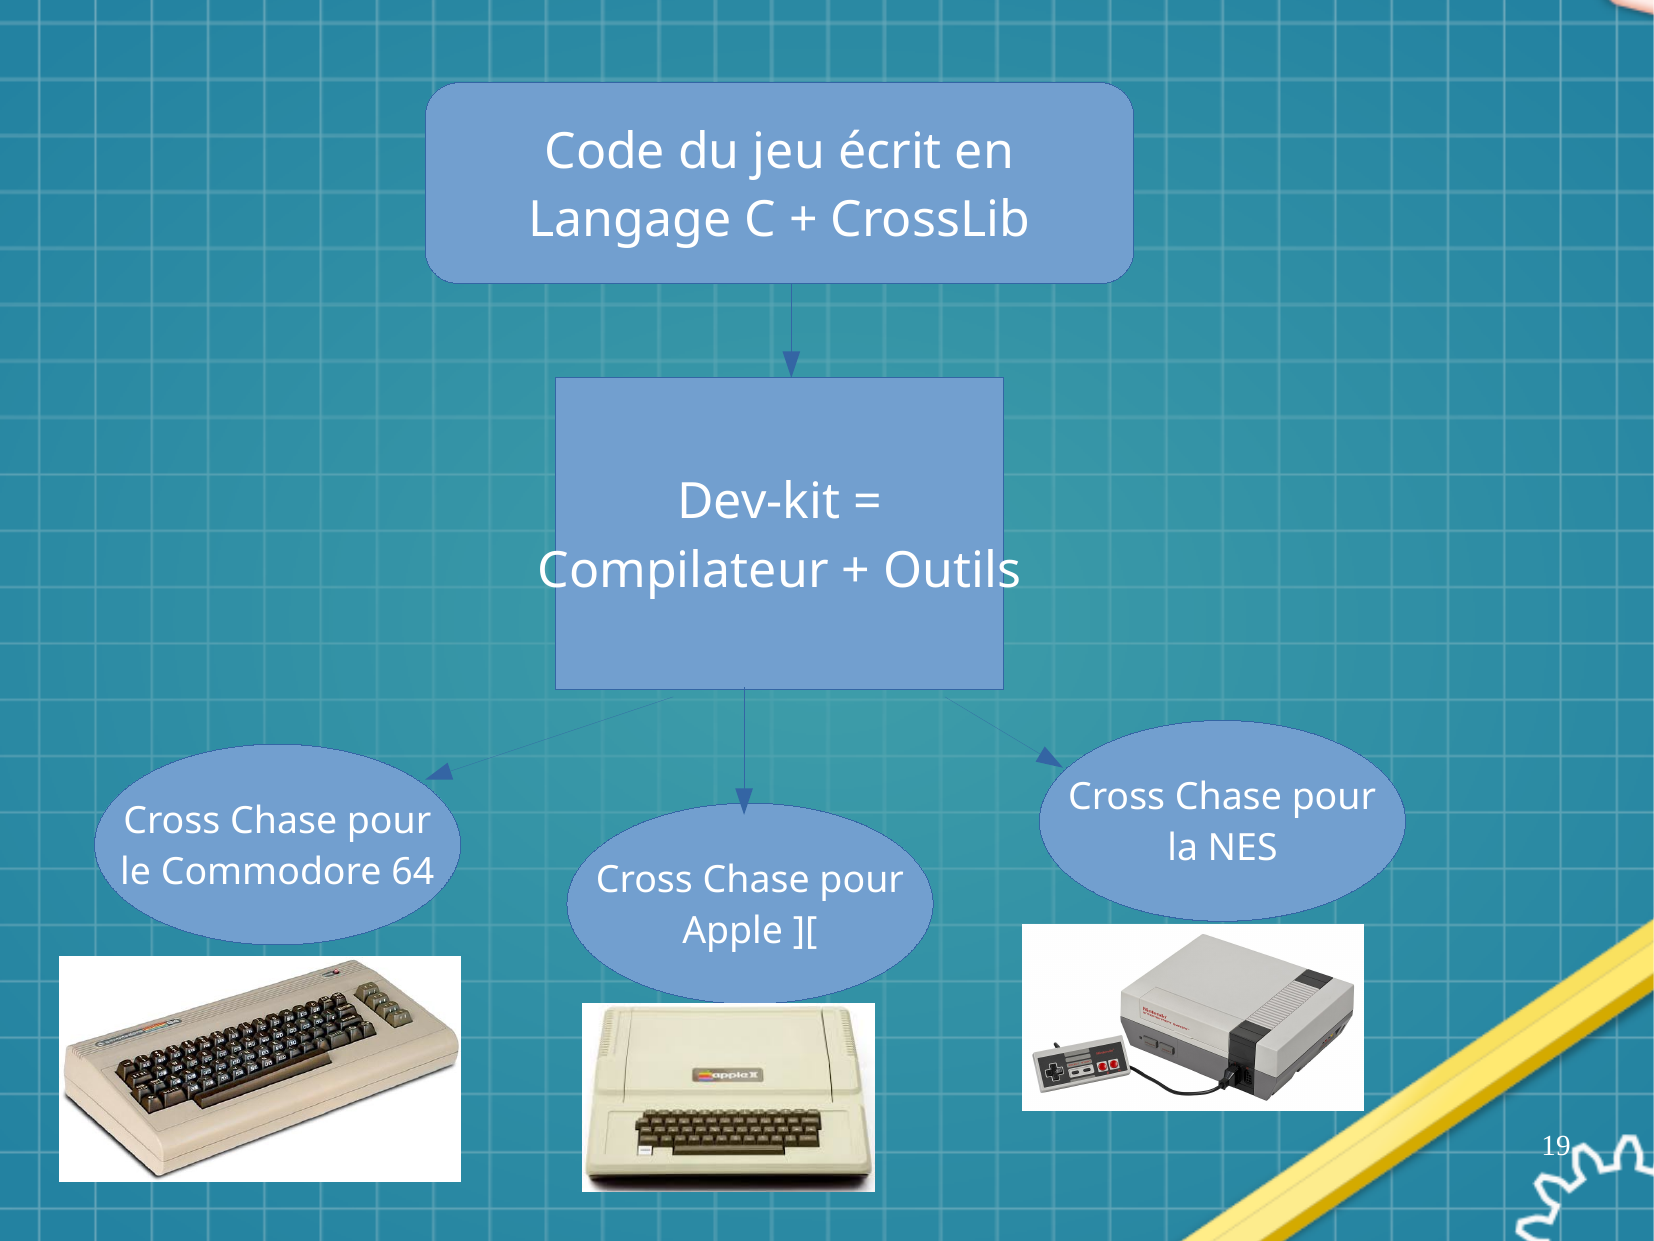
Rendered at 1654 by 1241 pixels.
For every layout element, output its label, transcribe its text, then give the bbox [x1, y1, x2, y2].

picture [0, 0, 1654, 1241]
text_box Dev-kit = Compilateur + Outils [555, 377, 1004, 690]
text_box Code du jeu écrit en Langage C + CrossLib [425, 82, 1134, 284]
text_box Cross Chase pour le Commodore 64 [94, 744, 461, 945]
text_box Cross Chase pour la NES [1039, 720, 1406, 922]
text_box Cross Chase pour Apple ][ [566, 803, 934, 1003]
